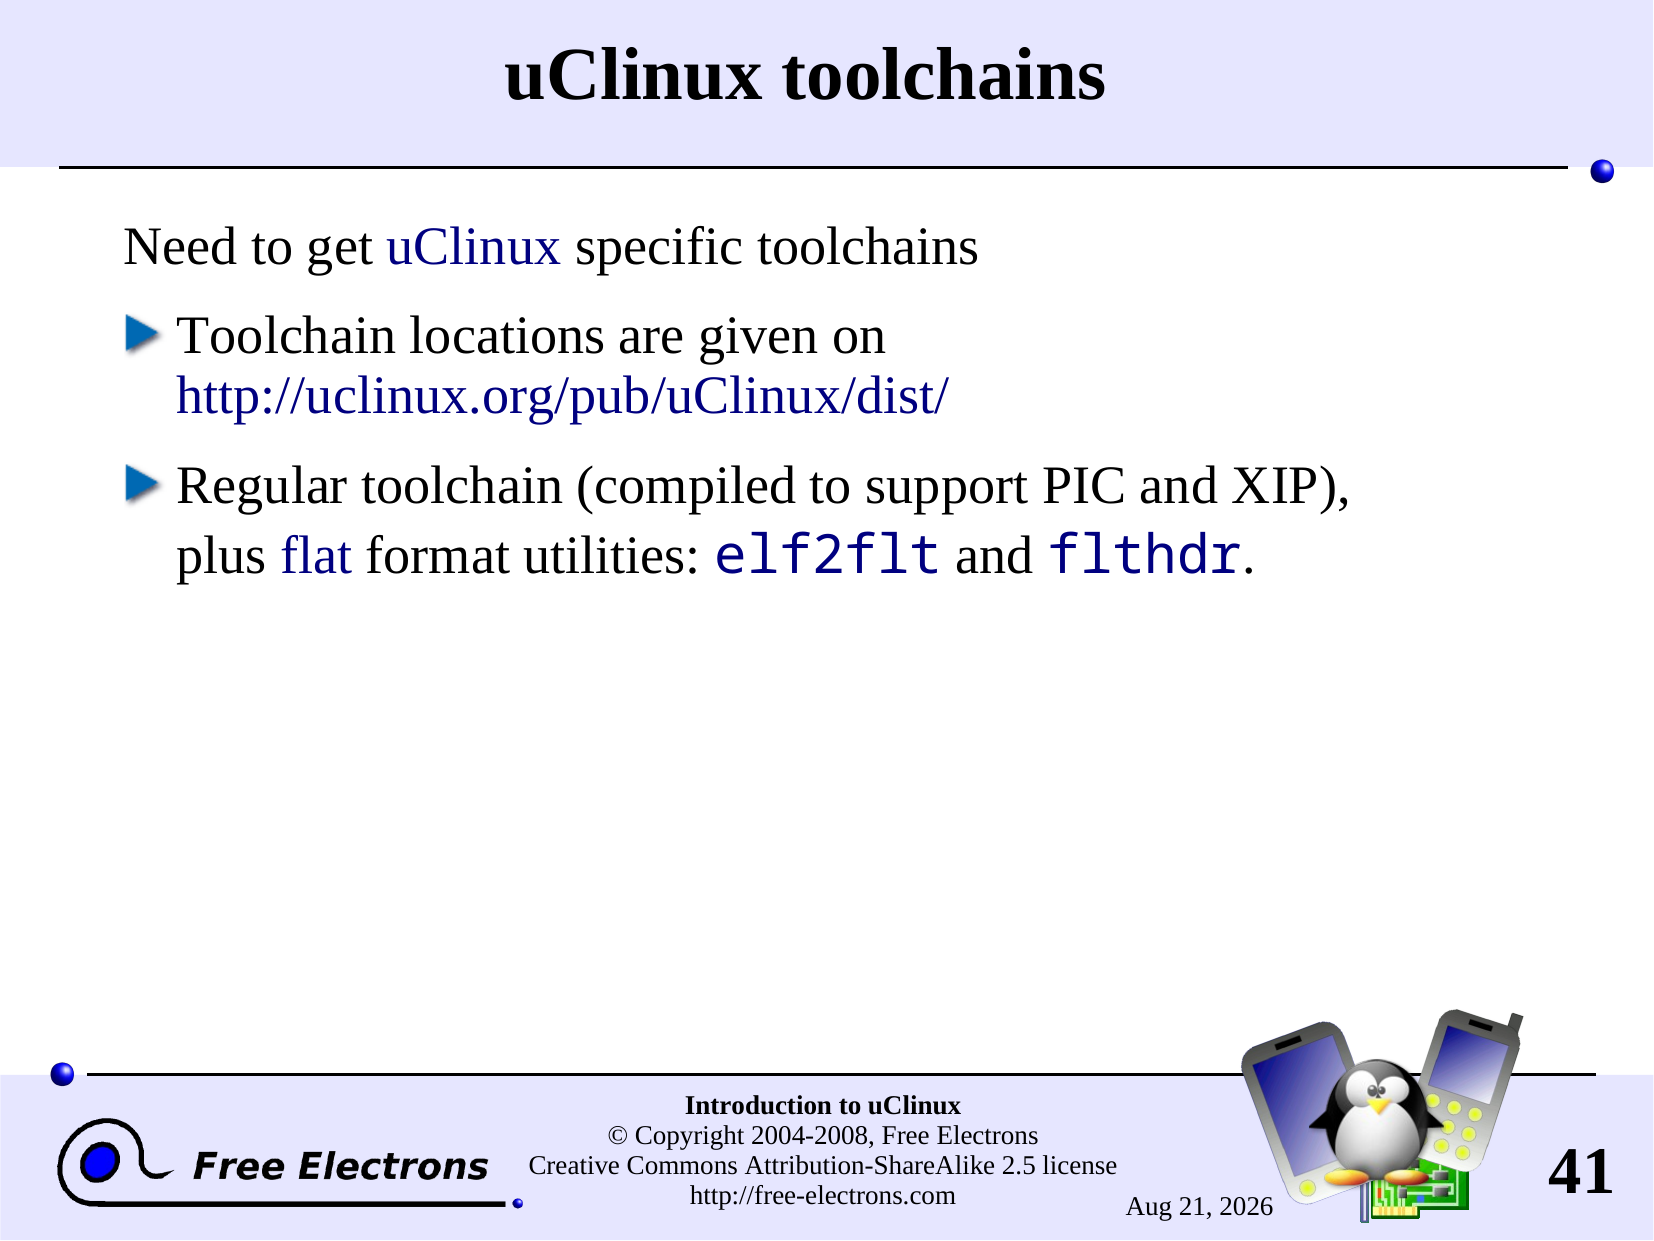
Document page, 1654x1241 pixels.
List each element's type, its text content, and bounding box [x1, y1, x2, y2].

list Need to get uClinux specific toolchains Toolchain locations are given on http://uclinux.org/pub/uClinux/dist/ Regular toolchain (compiled to support PIC and XIP), plus flat format utilities: elf2flt and flthdr. [105, 216, 1518, 1066]
picture [1231, 1007, 1538, 1241]
title uClinux toolchains [60, 25, 1551, 124]
picture [50, 1107, 527, 1216]
